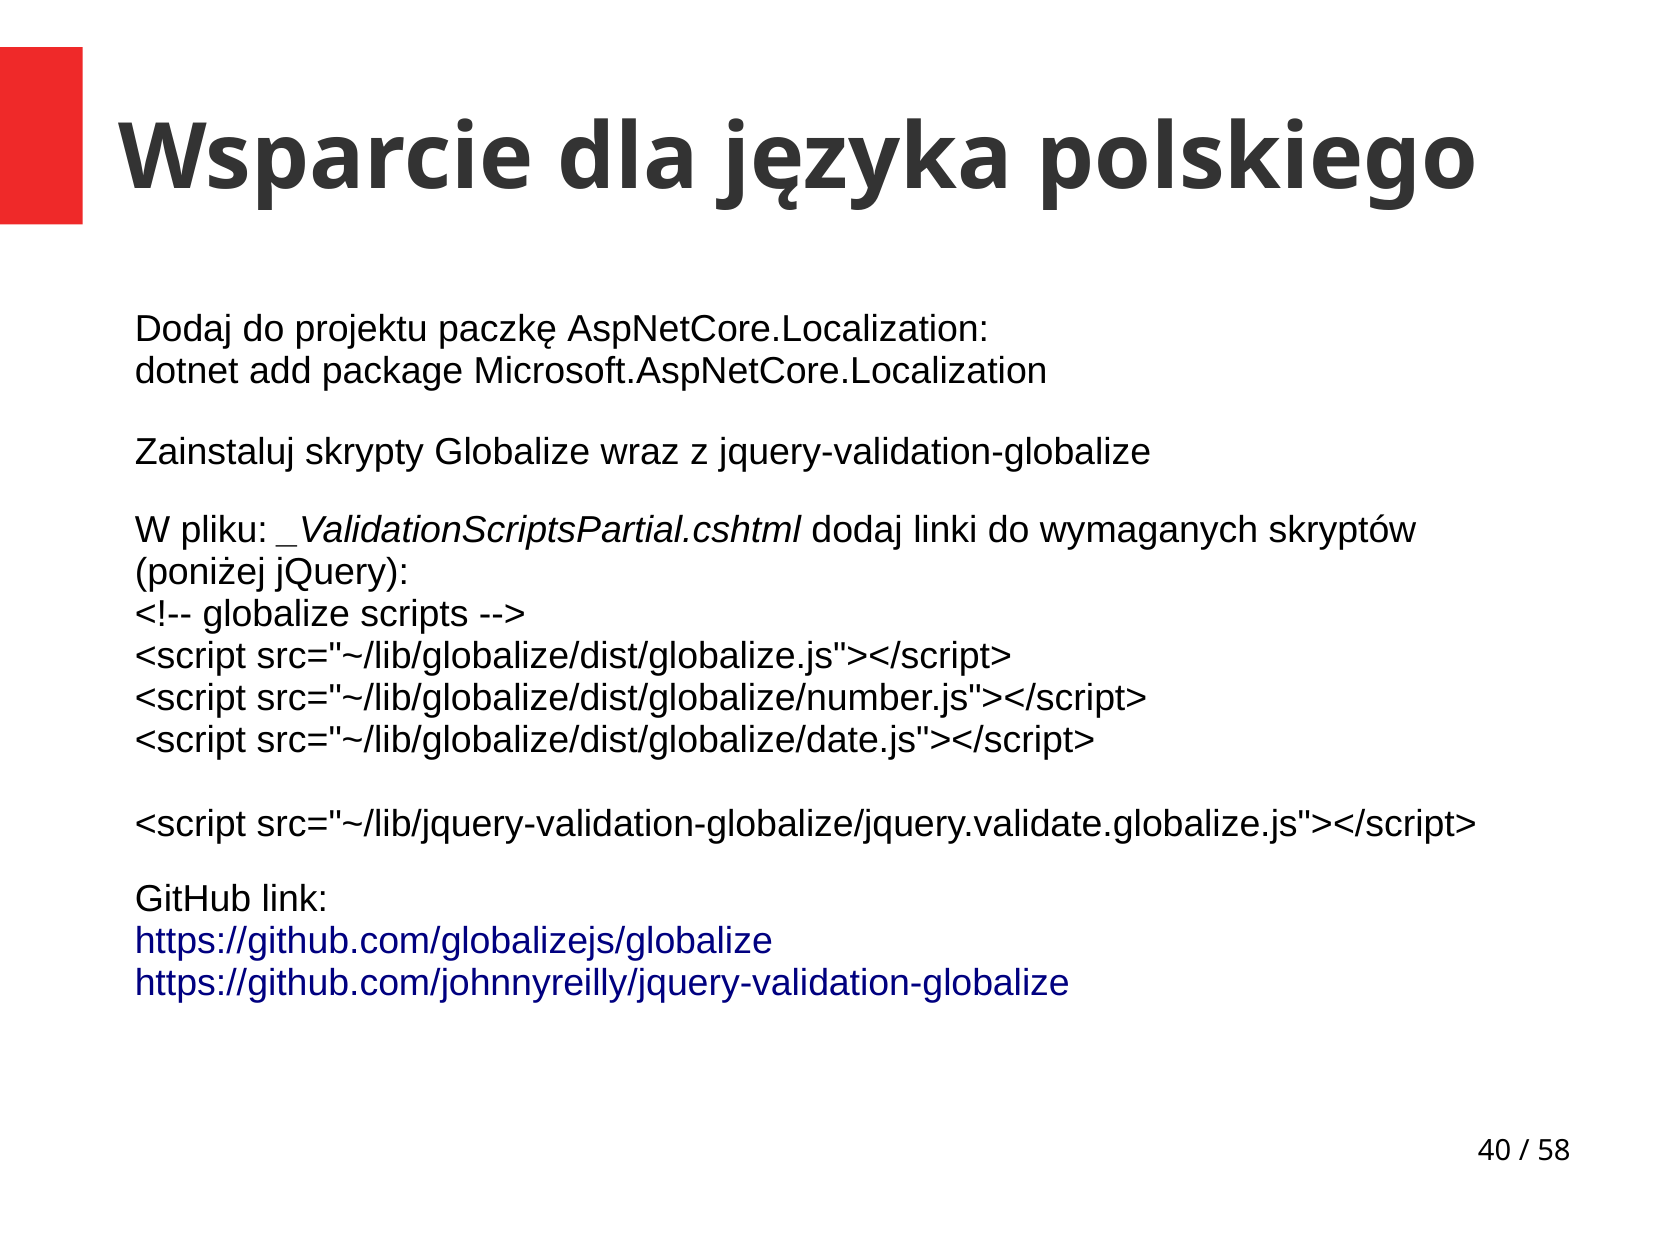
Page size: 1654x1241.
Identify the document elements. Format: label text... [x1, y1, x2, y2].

title Wsparcie dla języka polskiego [118, 45, 1571, 260]
text_box W pliku: _ValidationScriptsPartial.cshtml dodaj linki do wymaganych skryptów (poniżej jQuery): <!-- globalize scripts --> <script src="~/lib/globalize/dist/globalize.js"></script> <script src="~/lib/globalize/dist/globalize/number.js"></script> <script src="~/lib/globalize/dist/globalize/date.js"></script> <script src="~/lib/jquery-validation-globalize/jquery.validate.globalize.js"></script> [120, 501, 1516, 852]
text_box Zainstaluj skrypty Globalize wraz z jquery-validation-globalize [120, 423, 1546, 481]
text_box Dodaj do projektu paczkę AspNetCore.Localization: dotnet add package Microsoft.AspNetCore.Localization [120, 300, 1516, 399]
text_box GitHub link: https://github.com/globalizejs/globalize https://github.com/johnnyreilly/jquery-validation-globalize [120, 870, 1501, 1053]
